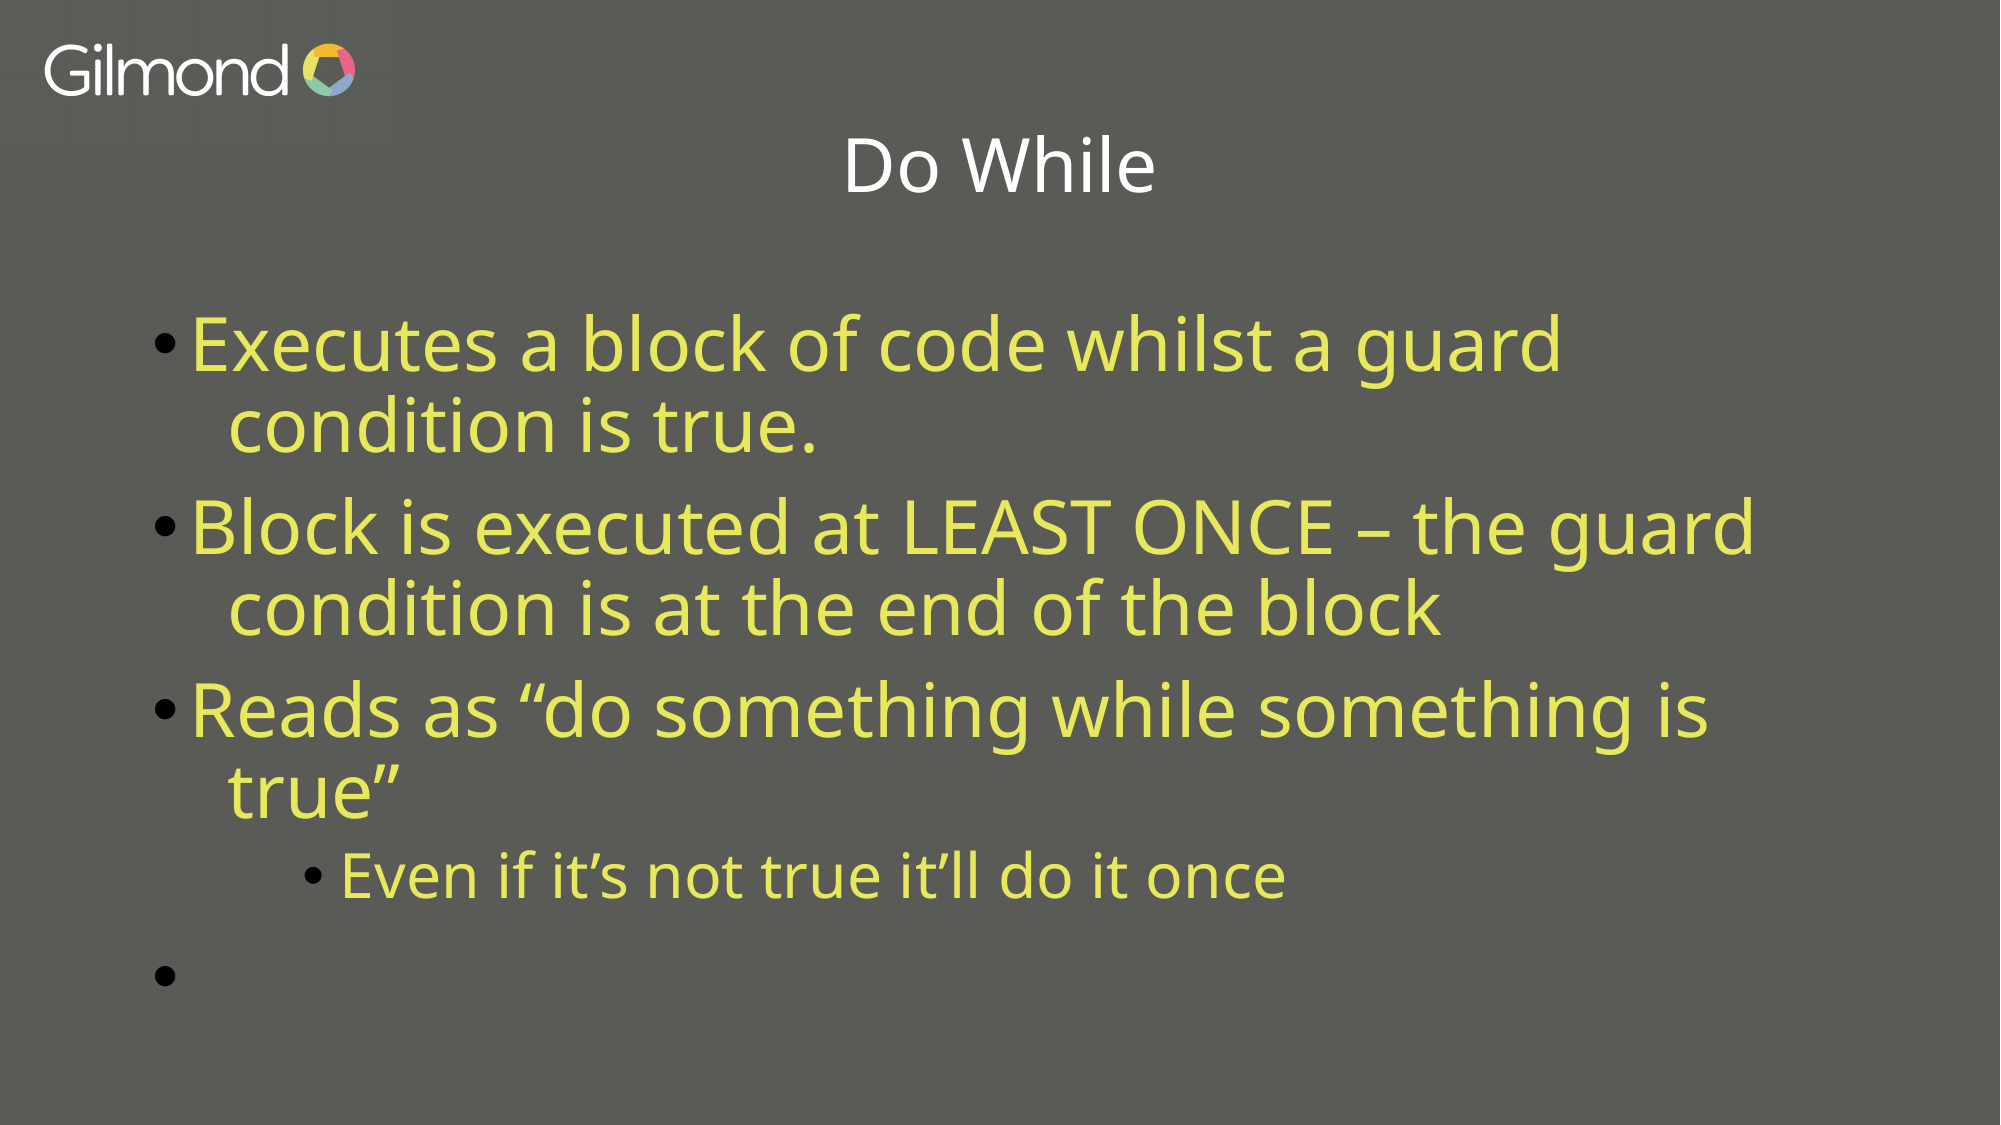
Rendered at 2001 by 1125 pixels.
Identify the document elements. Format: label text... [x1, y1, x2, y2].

picture [0, 0, 399, 149]
title Do While [137, 59, 1863, 278]
list Executes a block of code whilst a guard condition is true. Block is executed at LEAST ONCE – the guard condition is at the end of the block Reads as “do something while something is true” Even if it’s not true it’ll do it once [137, 299, 1863, 1014]
